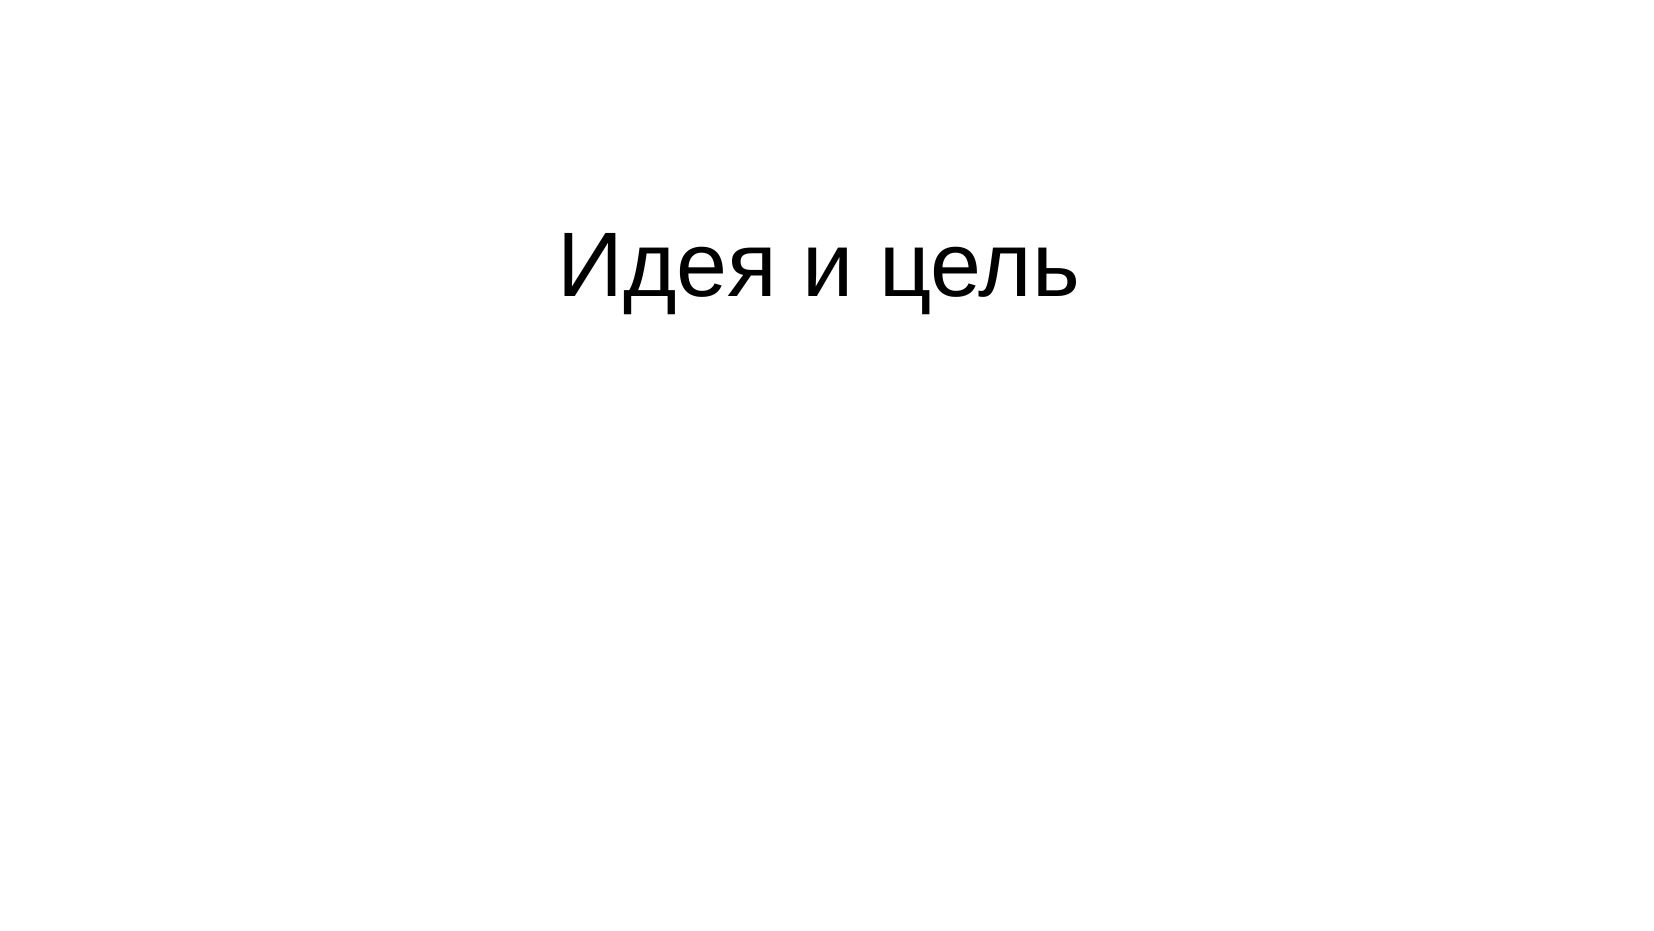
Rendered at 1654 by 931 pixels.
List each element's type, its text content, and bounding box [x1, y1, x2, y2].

title Идея и цель [75, 187, 1564, 343]
